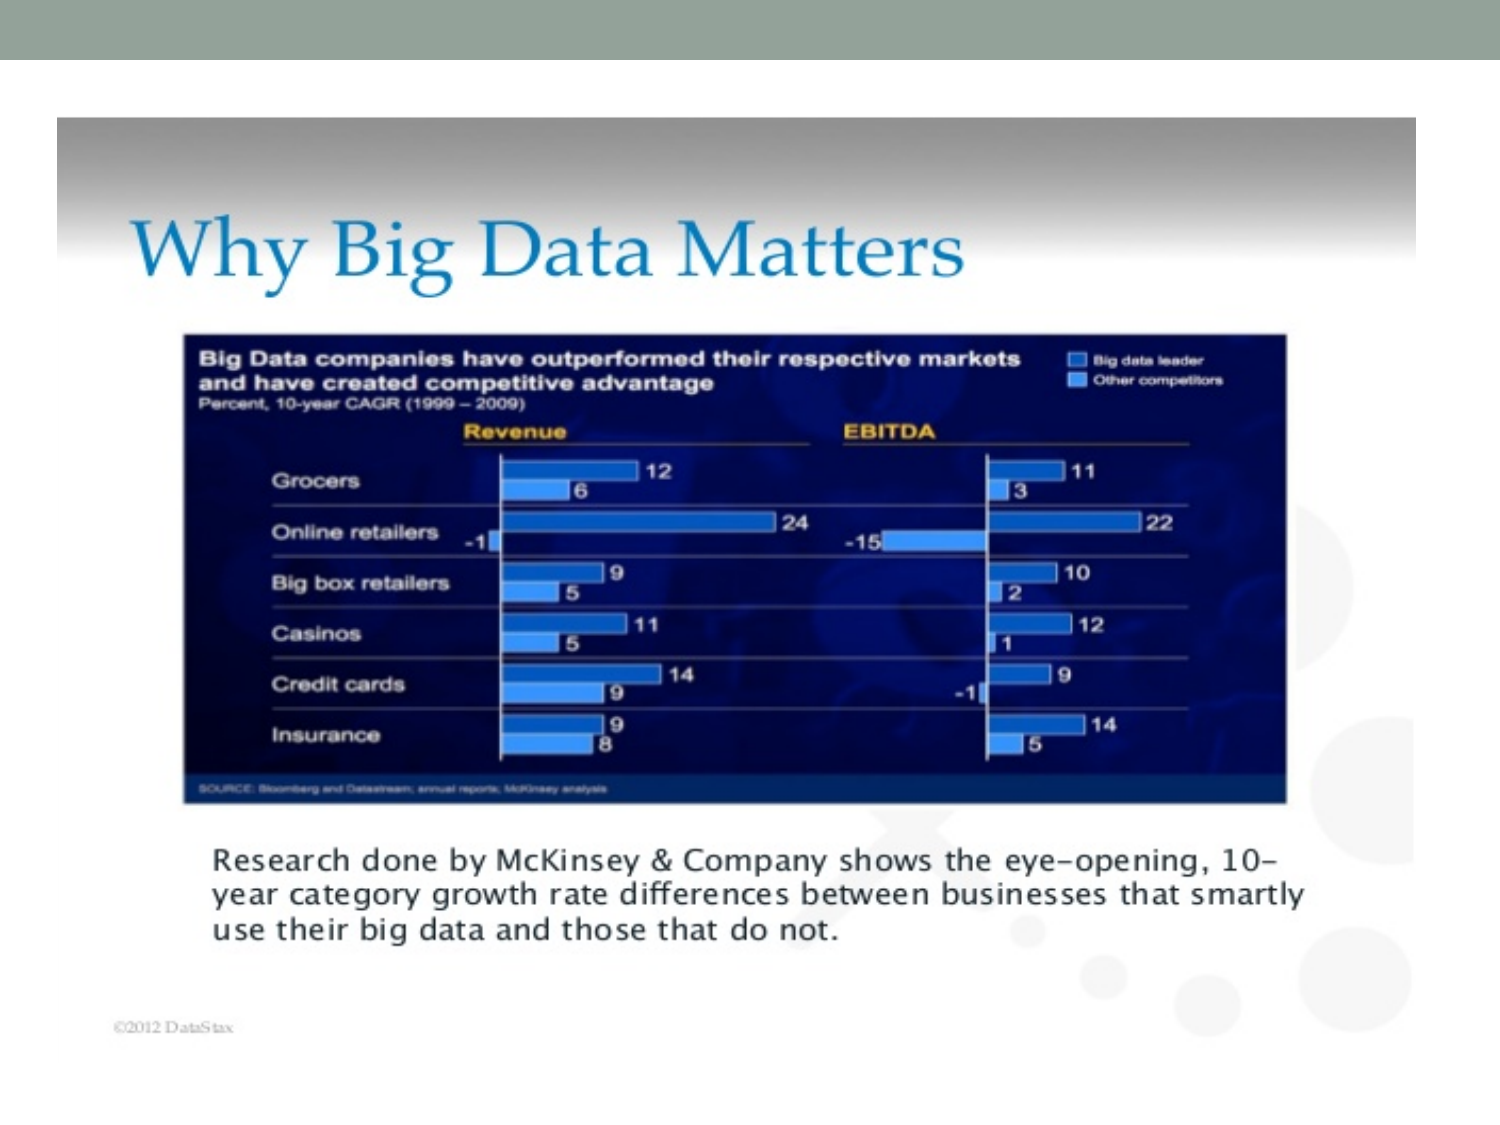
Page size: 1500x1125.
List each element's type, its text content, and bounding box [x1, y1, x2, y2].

picture [57, 116, 1416, 1063]
title Giới thiệu: [75, 87, 1426, 251]
